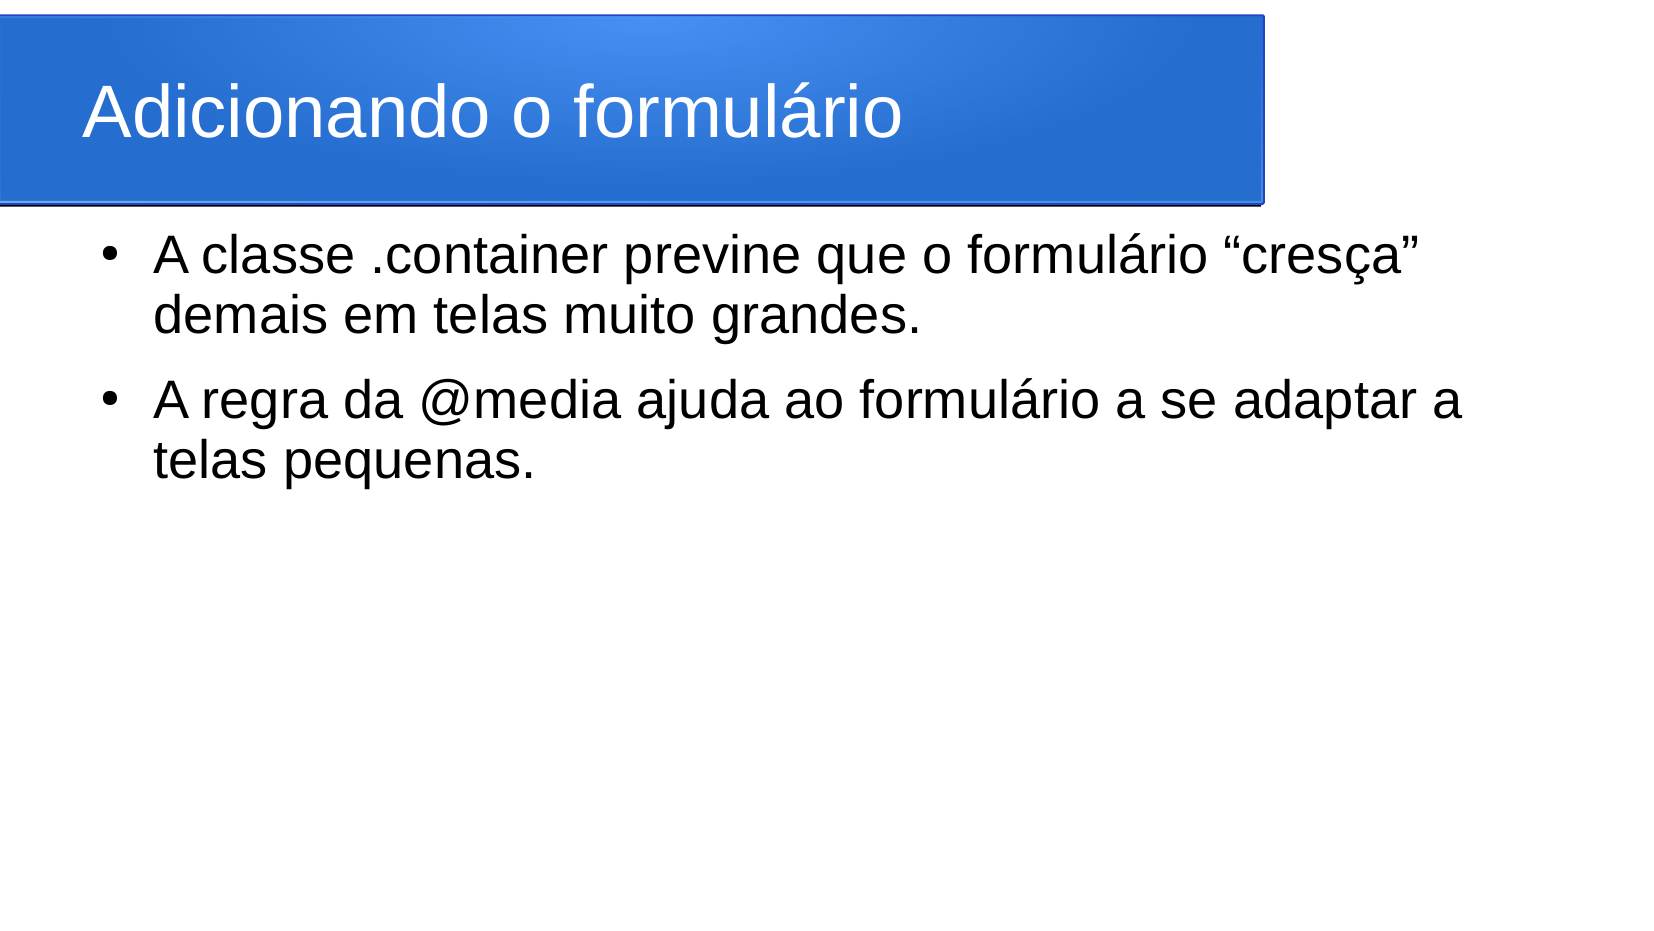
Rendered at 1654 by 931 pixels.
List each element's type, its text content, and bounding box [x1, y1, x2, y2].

title Adicionando o formulário [82, 35, 1235, 189]
list A classe .container previne que o formulário “cresça” demais em telas muito grandes. A regra da @media ajuda ao formulário a se adaptar a telas pequenas. [82, 224, 1571, 764]
